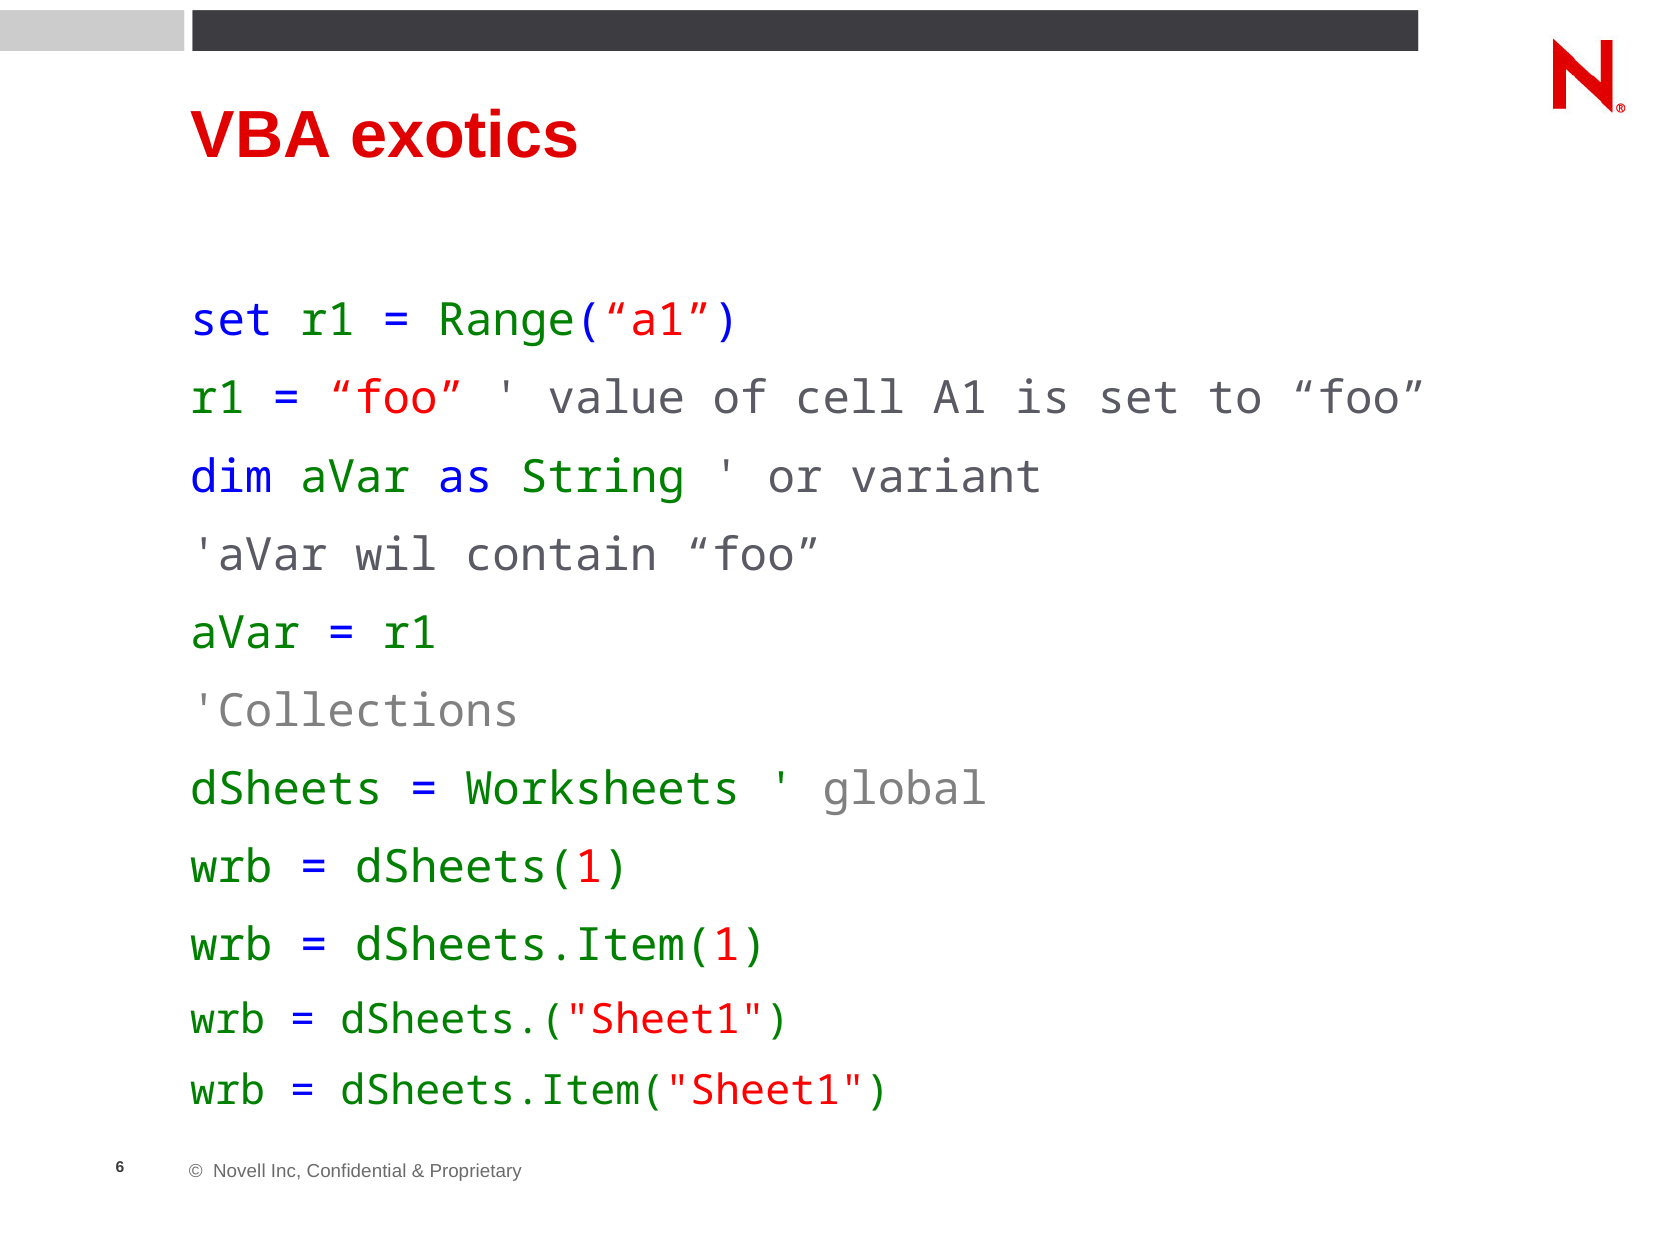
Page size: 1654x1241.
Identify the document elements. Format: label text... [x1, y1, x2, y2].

picture [1548, 35, 1628, 116]
title VBA exotics [190, 46, 1538, 226]
list set r1 = Range(“a1”) r1 = “foo” ' value of cell A1 is set to “foo” dim aVar as String ' or variant 'aVar wil contain “foo” aVar = r1 'Collections dSheets = Worksheets ' global wrb = dSheets(1) wrb = dSheets.Item(1) wrb = dSheets.("Sheet1") wrb = dSheets.Item("Sheet1") [190, 271, 1557, 1077]
